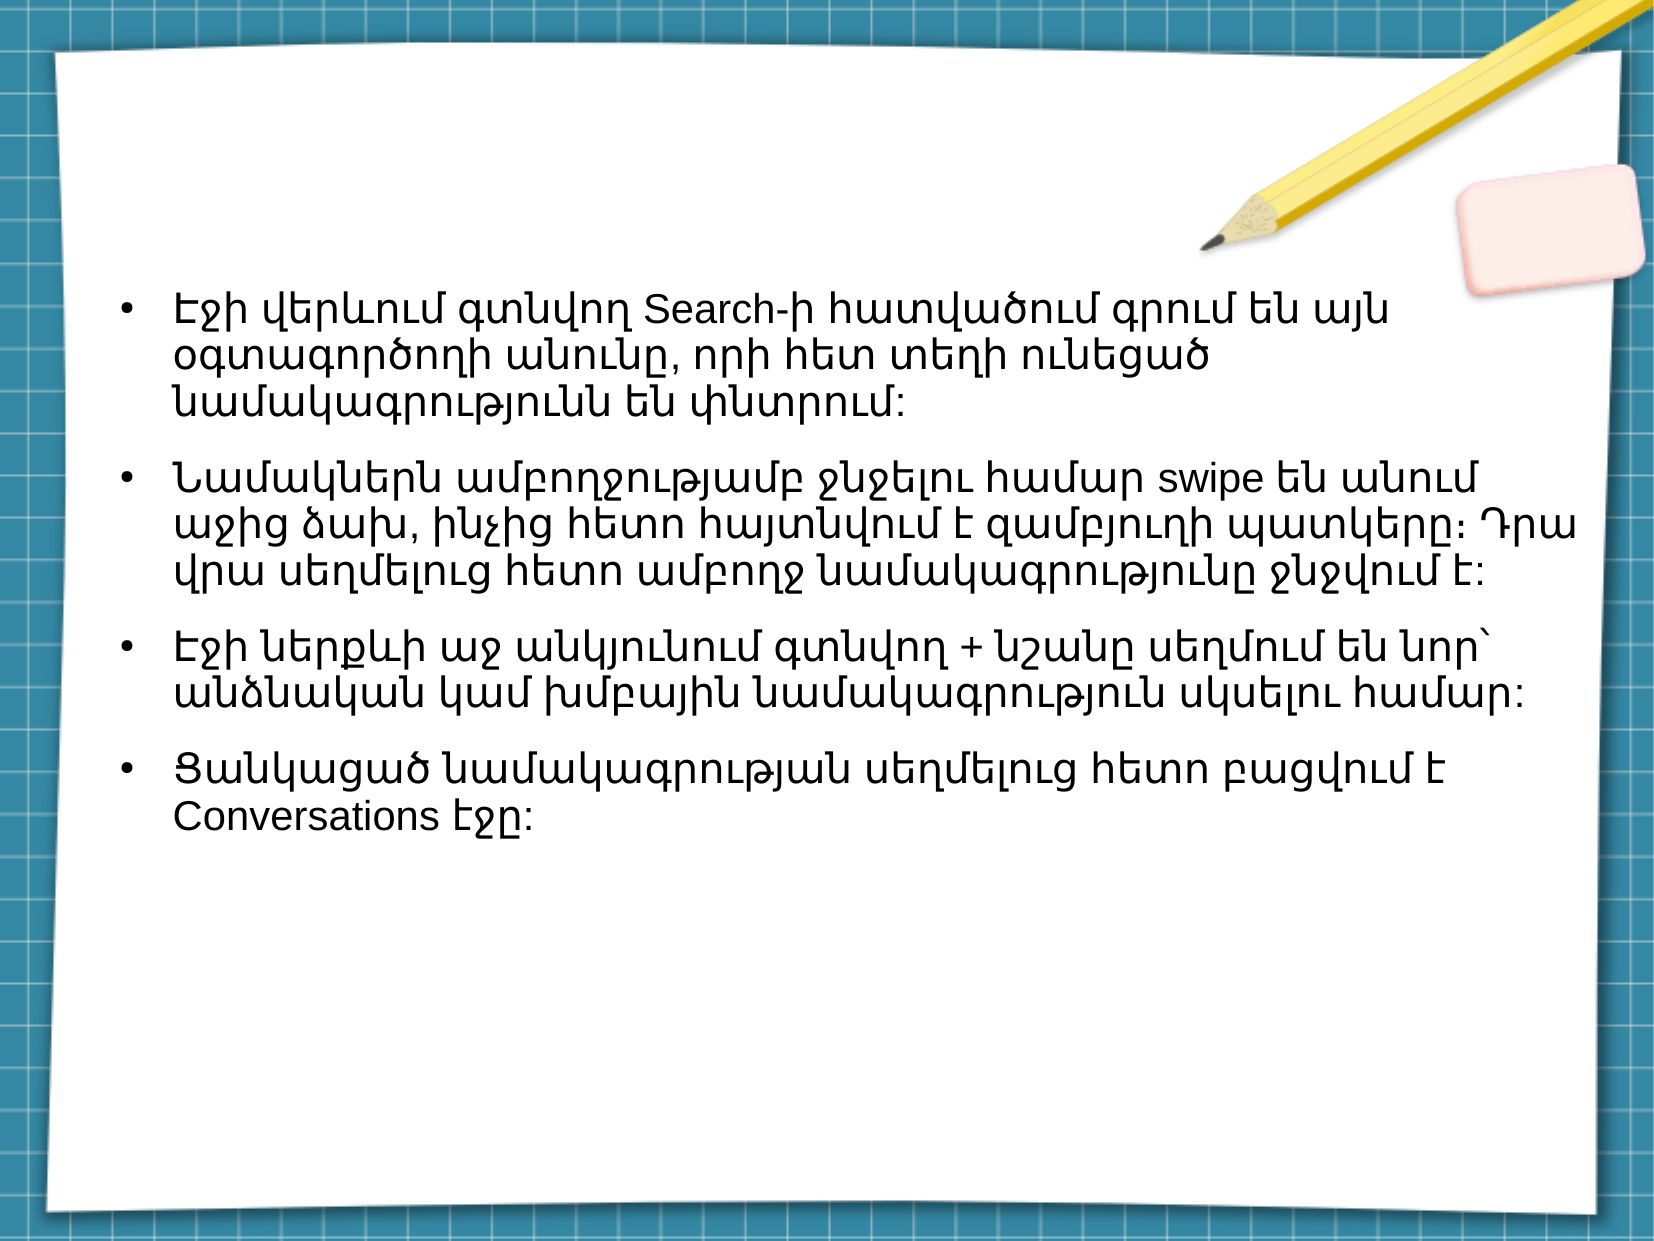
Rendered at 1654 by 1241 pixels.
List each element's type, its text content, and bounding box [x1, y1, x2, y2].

list Էջի վերևում գտնվող Search-ի հատվածում գրում են այն օգտագործողի անունը, որի հետ տեղի ունեցած նամակագրությունն են փնտրում: Նամակներն ամբողջությամբ ջնջելու համար swipe են անում աջից ձախ, ինչից հետո հայտնվում է զամբյուղի պատկերը։ Դրա վրա սեղմելուց հետո ամբողջ նամակագրությունը ջնջվում է: Էջի ներքևի աջ անկյունում գտնվող + նշանը սեղմում են նոր՝ անձնական կամ խմբային նամակագրություն սկսելու համար: Ցանկացած նամակագրության սեղմելուց հետո բացվում է Conversations էջը: [101, 285, 1591, 1115]
picture [0, 0, 1654, 1241]
